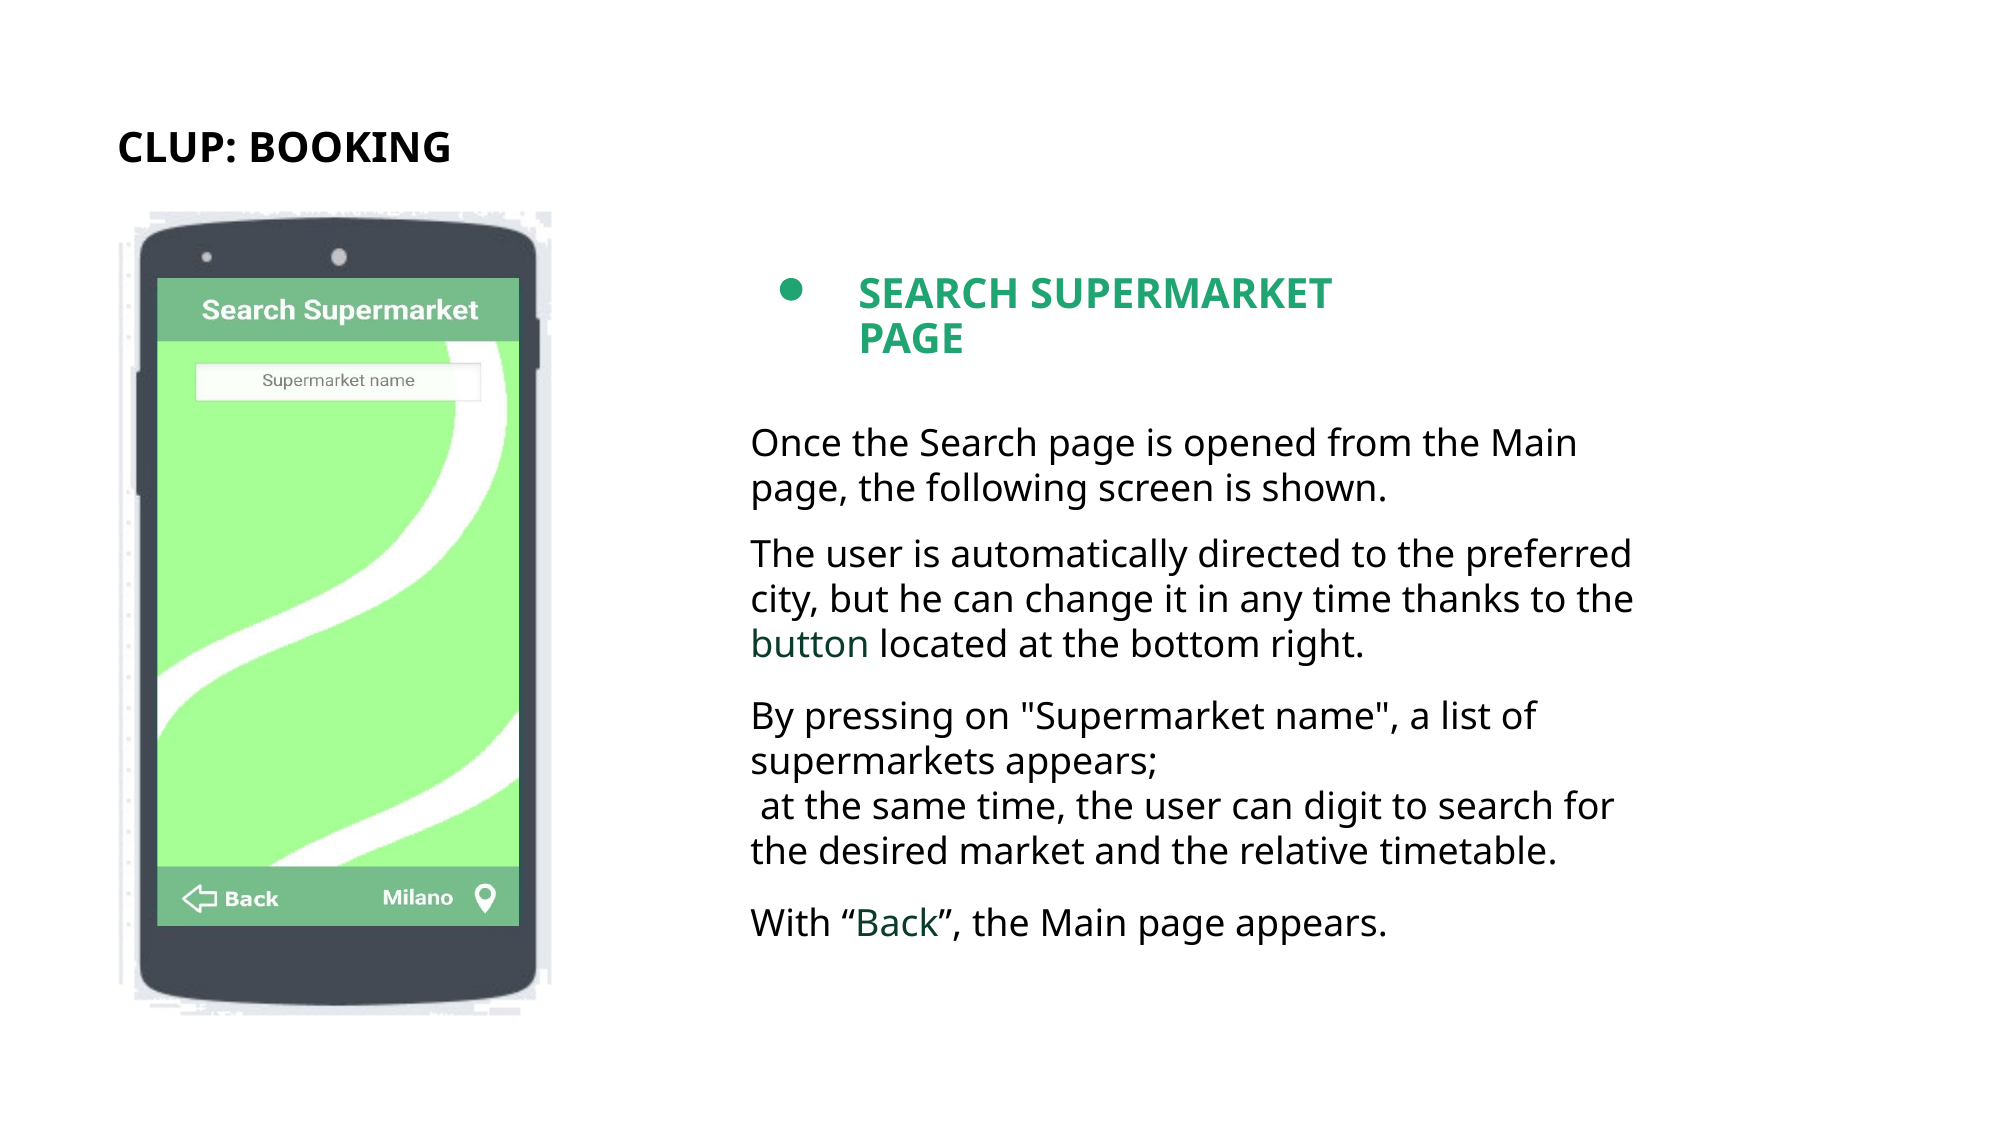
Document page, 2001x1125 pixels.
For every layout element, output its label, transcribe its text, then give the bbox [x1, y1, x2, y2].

title CLUP: BOOKING [102, 118, 1056, 230]
text_box Once the Search page is opened from the Main page, the following screen is shown. The user is automatically directed to the preferred city, but he can change it in any time thanks to the button located at the bottom right. By pressing on "Supermarket name", a list of supermarkets appears; at the same time, the user can digit to search for the desired market and the relative timetable. With “Back”, the Main page appears. [735, 411, 1658, 818]
picture [83, 181, 593, 1047]
text_box SEARCH SUPERMARKET PAGE [843, 264, 1442, 315]
text_box [779, 278, 803, 301]
